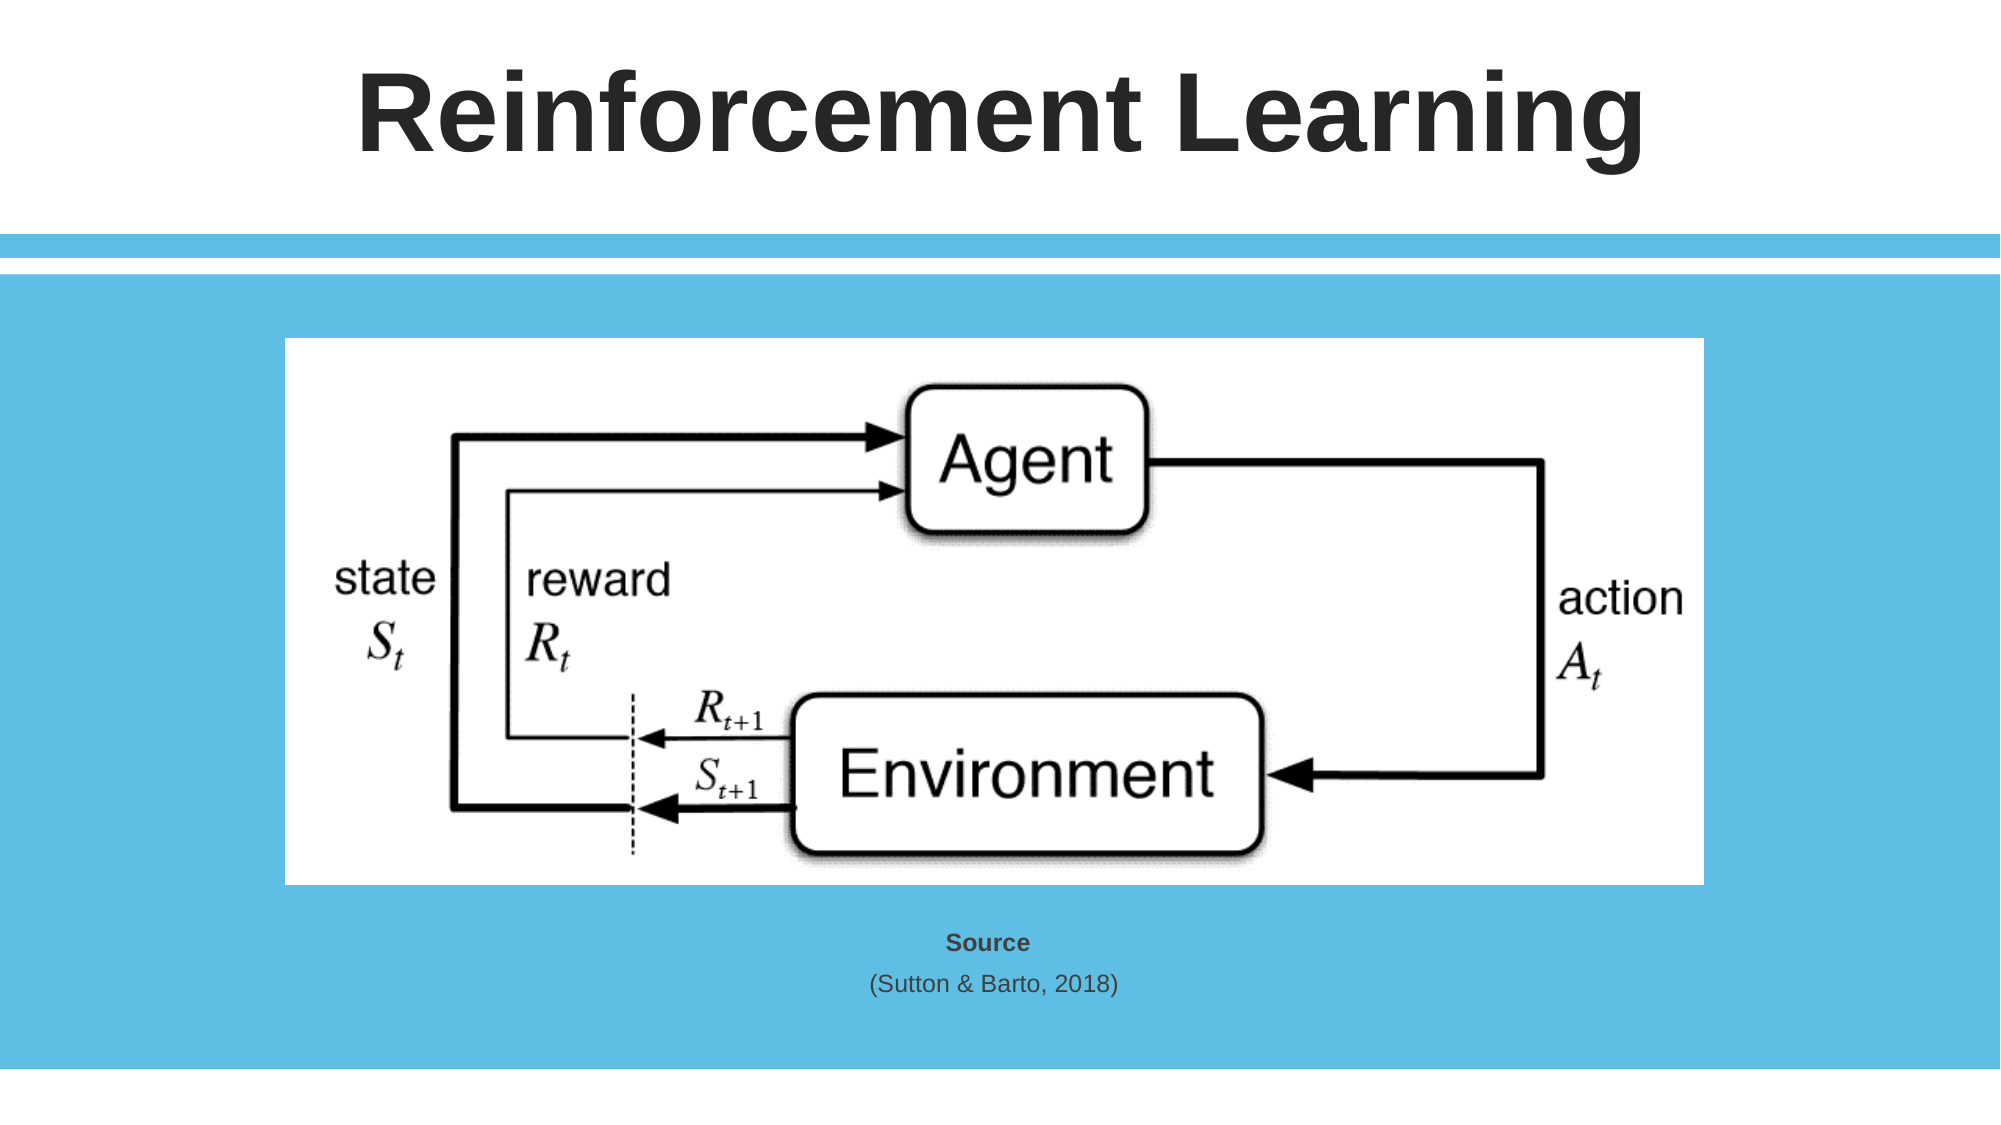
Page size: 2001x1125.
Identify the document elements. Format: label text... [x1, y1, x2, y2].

picture [285, 338, 1704, 886]
text_box (Sutton & Barto, 2018) [570, 960, 1418, 1006]
text_box Source [930, 915, 1447, 968]
list Reinforcement Learning [53, 55, 1952, 175]
